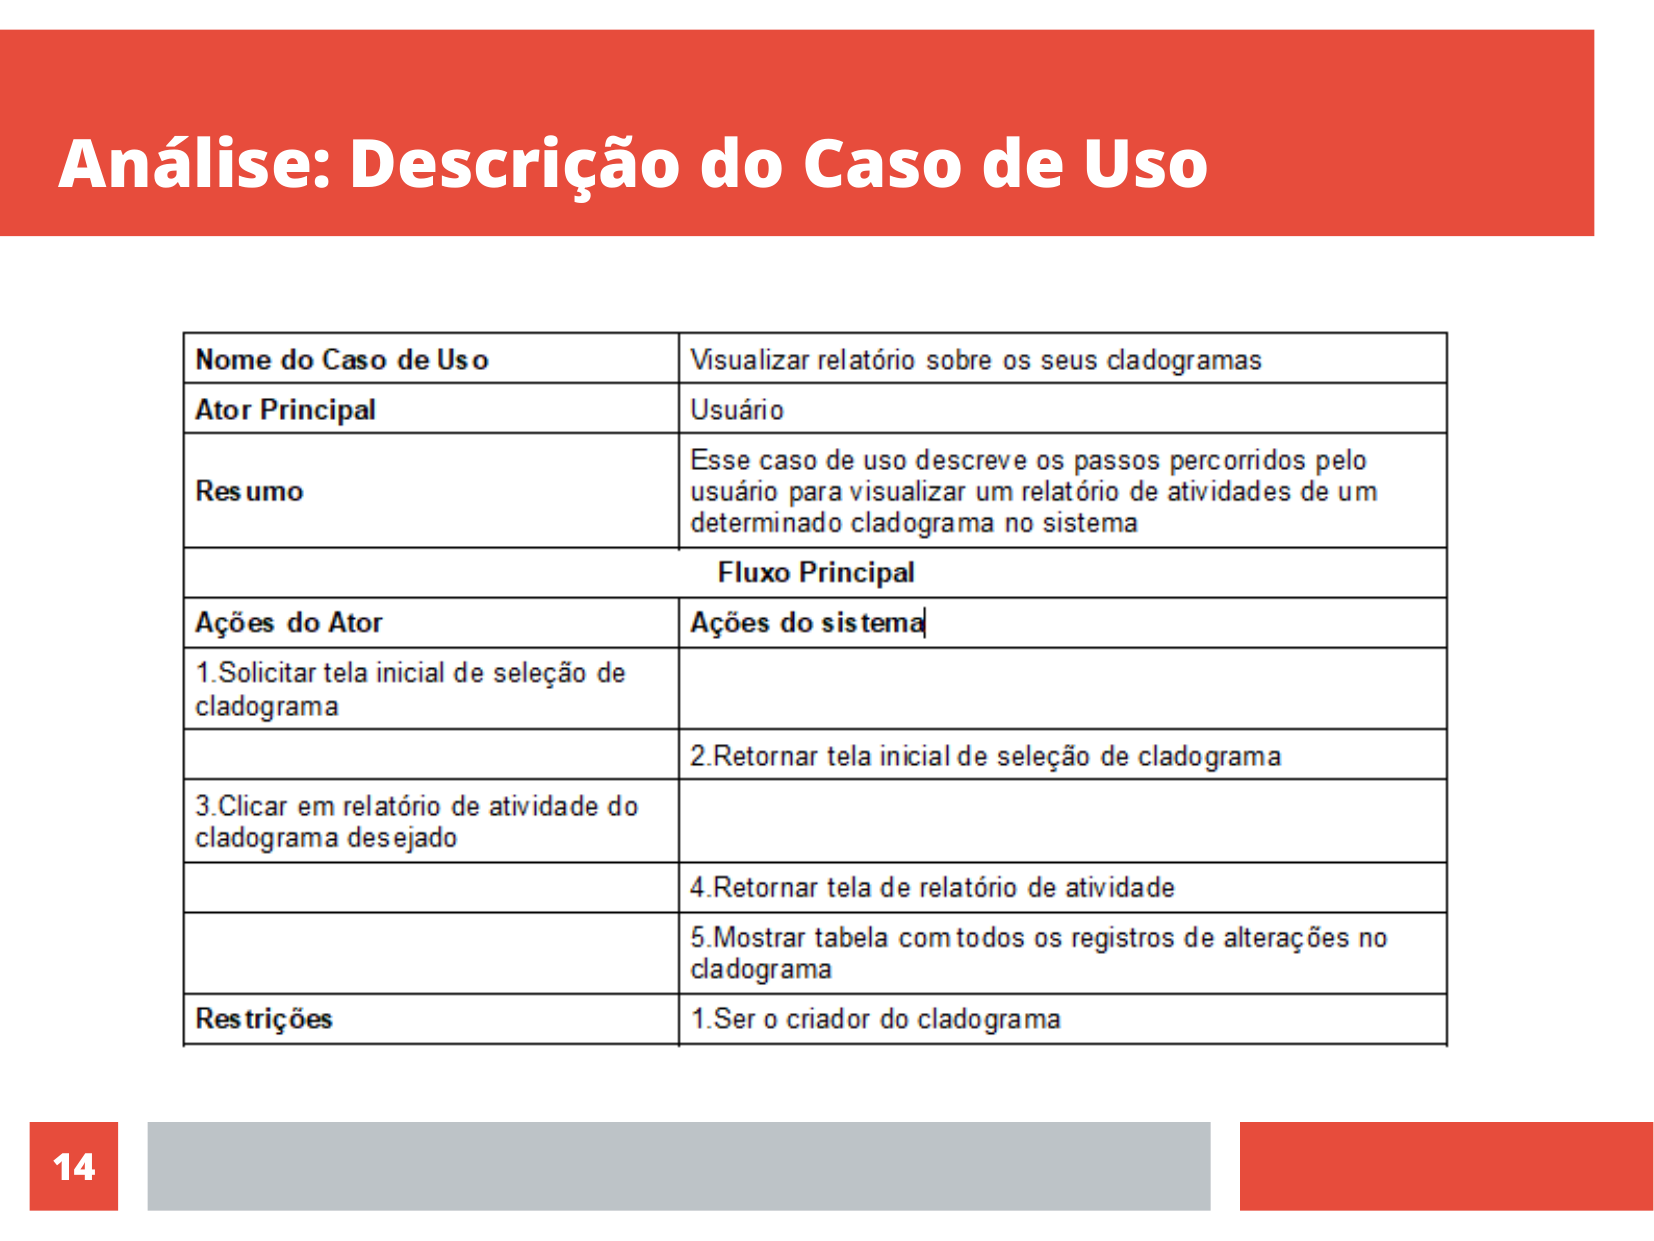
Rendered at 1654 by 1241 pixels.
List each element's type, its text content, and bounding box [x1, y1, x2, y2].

title Análise: Descrição do Caso de Uso [59, 59, 1595, 207]
picture [177, 324, 1459, 1058]
